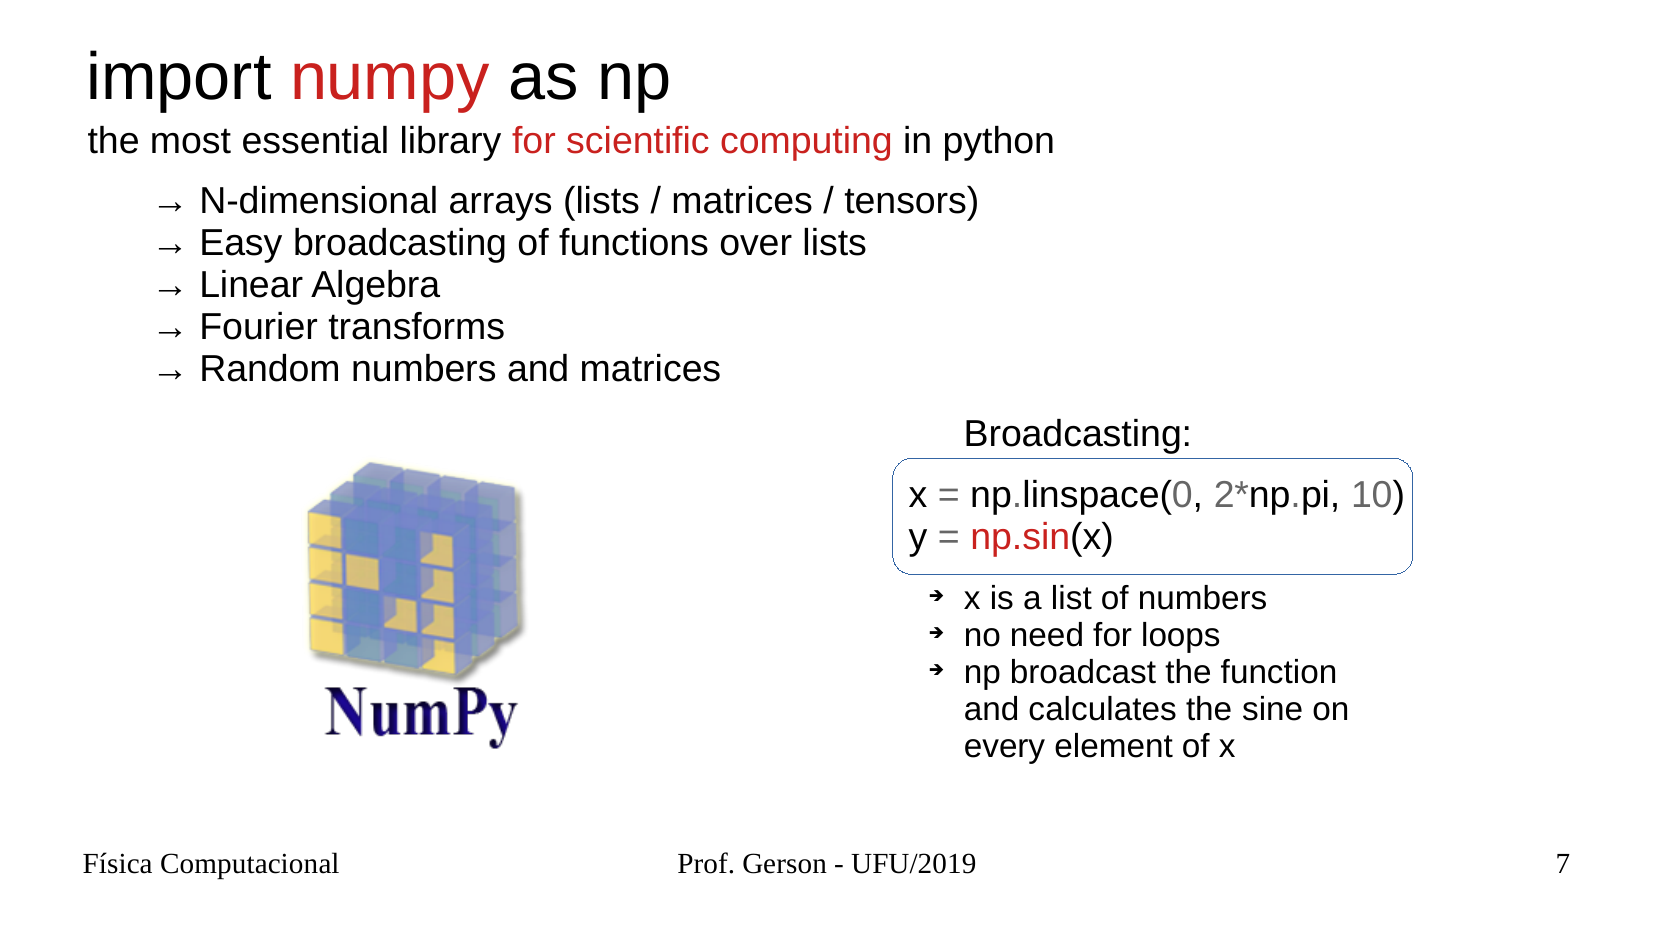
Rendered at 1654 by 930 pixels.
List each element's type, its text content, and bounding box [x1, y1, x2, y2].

text_box Broadcasting: [948, 405, 1231, 462]
text_box x = np.linspace(0, 2*np.pi, 10) y = np.sin(x) [893, 465, 1420, 565]
text_box x is a list of numbers no need for loops np broadcast the function and calculates the sine on every element of x [913, 572, 1398, 773]
text_box → N-dimensional arrays (lists / matrices / tensors) → Easy broadcasting of functions over lists → Linear Algebra → Fourier transforms → Random numbers and matrices [136, 172, 1081, 398]
picture [256, 453, 570, 766]
text_box the most essential library for scientific computing in python [72, 111, 1070, 169]
text_box import numpy as np [71, 31, 1121, 121]
